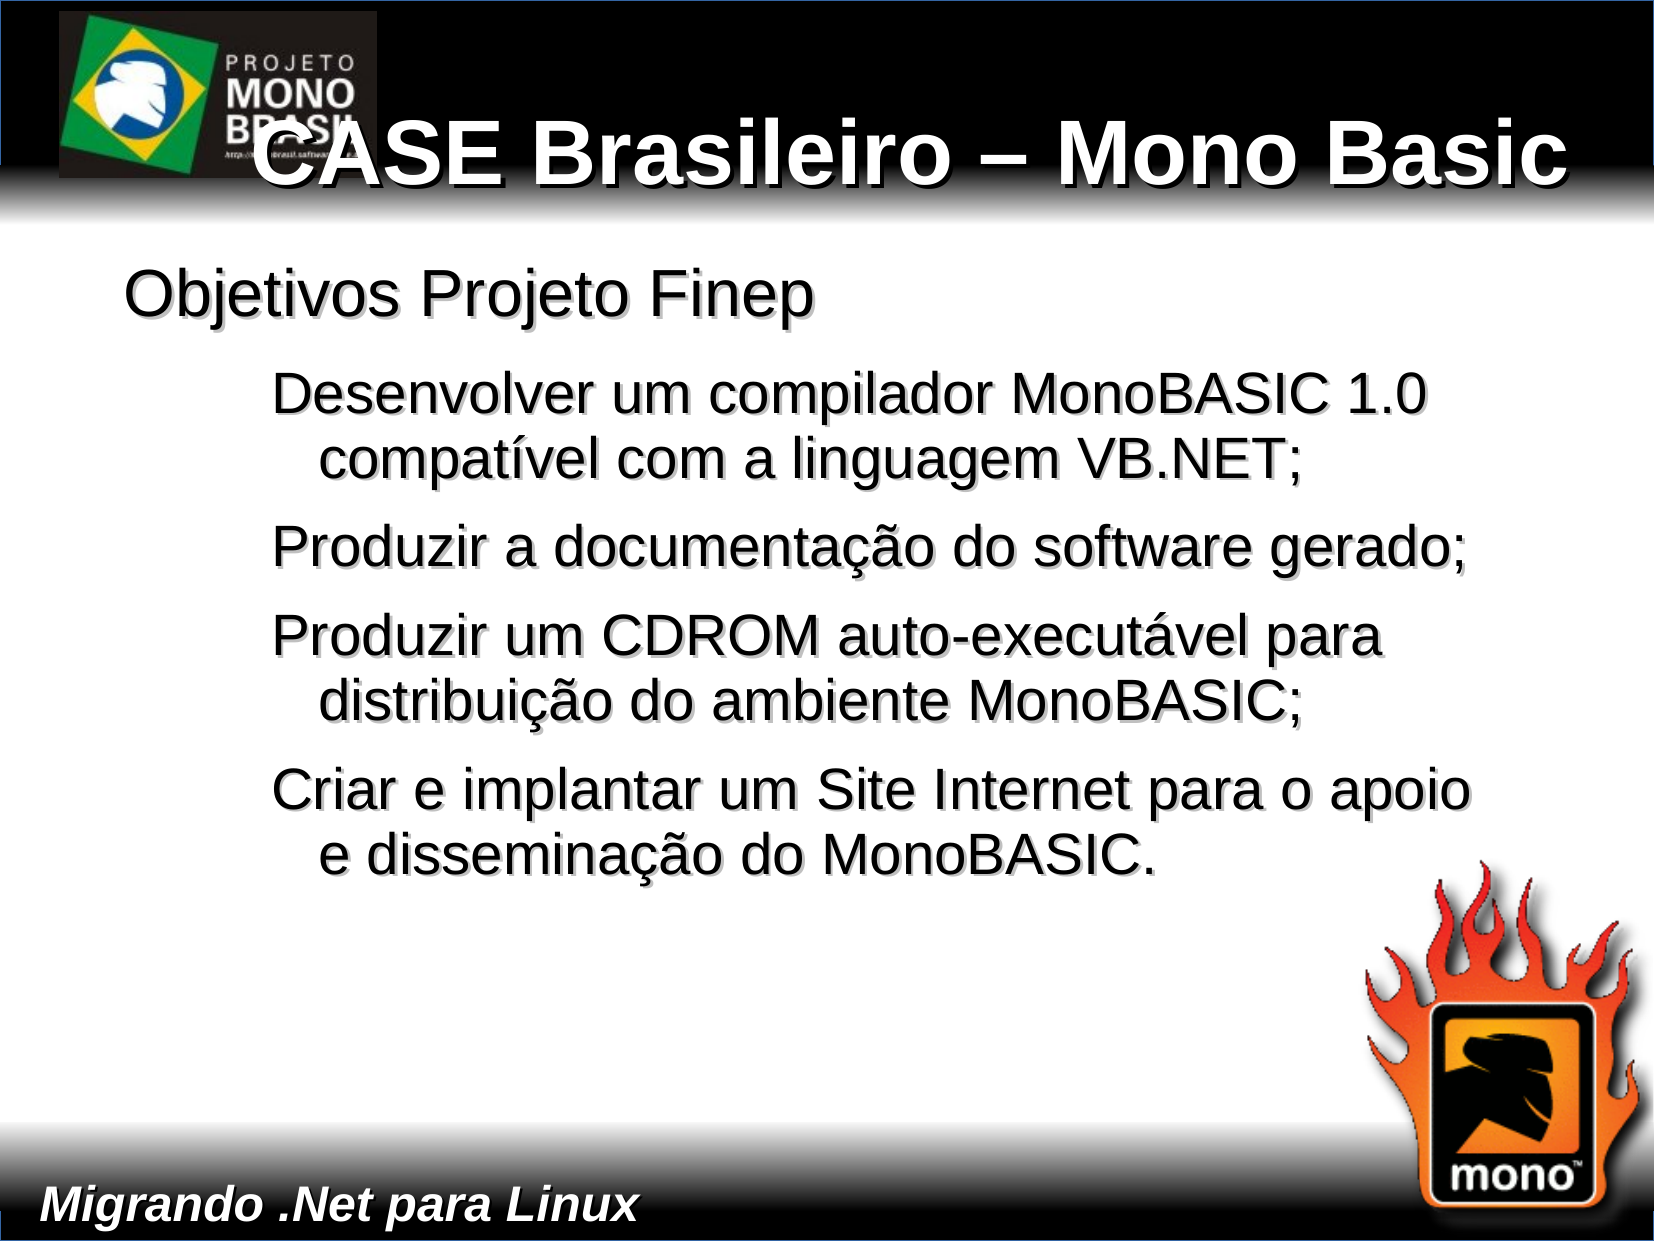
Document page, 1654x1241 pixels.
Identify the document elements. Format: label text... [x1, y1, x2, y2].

list Objetivos Projeto Finep Desenvolver um compilador MonoBASIC 1.0 compatível com a linguagem VB.NET; Produzir a documentação do software gerado; Produzir um CDROM auto-executável para distribuição do ambiente MonoBASIC; Criar e implantar um Site Internet para o apoio e disseminação do MonoBASIC. [34, 256, 1504, 1038]
text_box Migrando .Net para Linux [24, 1169, 547, 1241]
picture [1302, 805, 1654, 1241]
title CASE Brasileiro – Mono Basic [82, 49, 1571, 257]
picture [59, 11, 377, 178]
